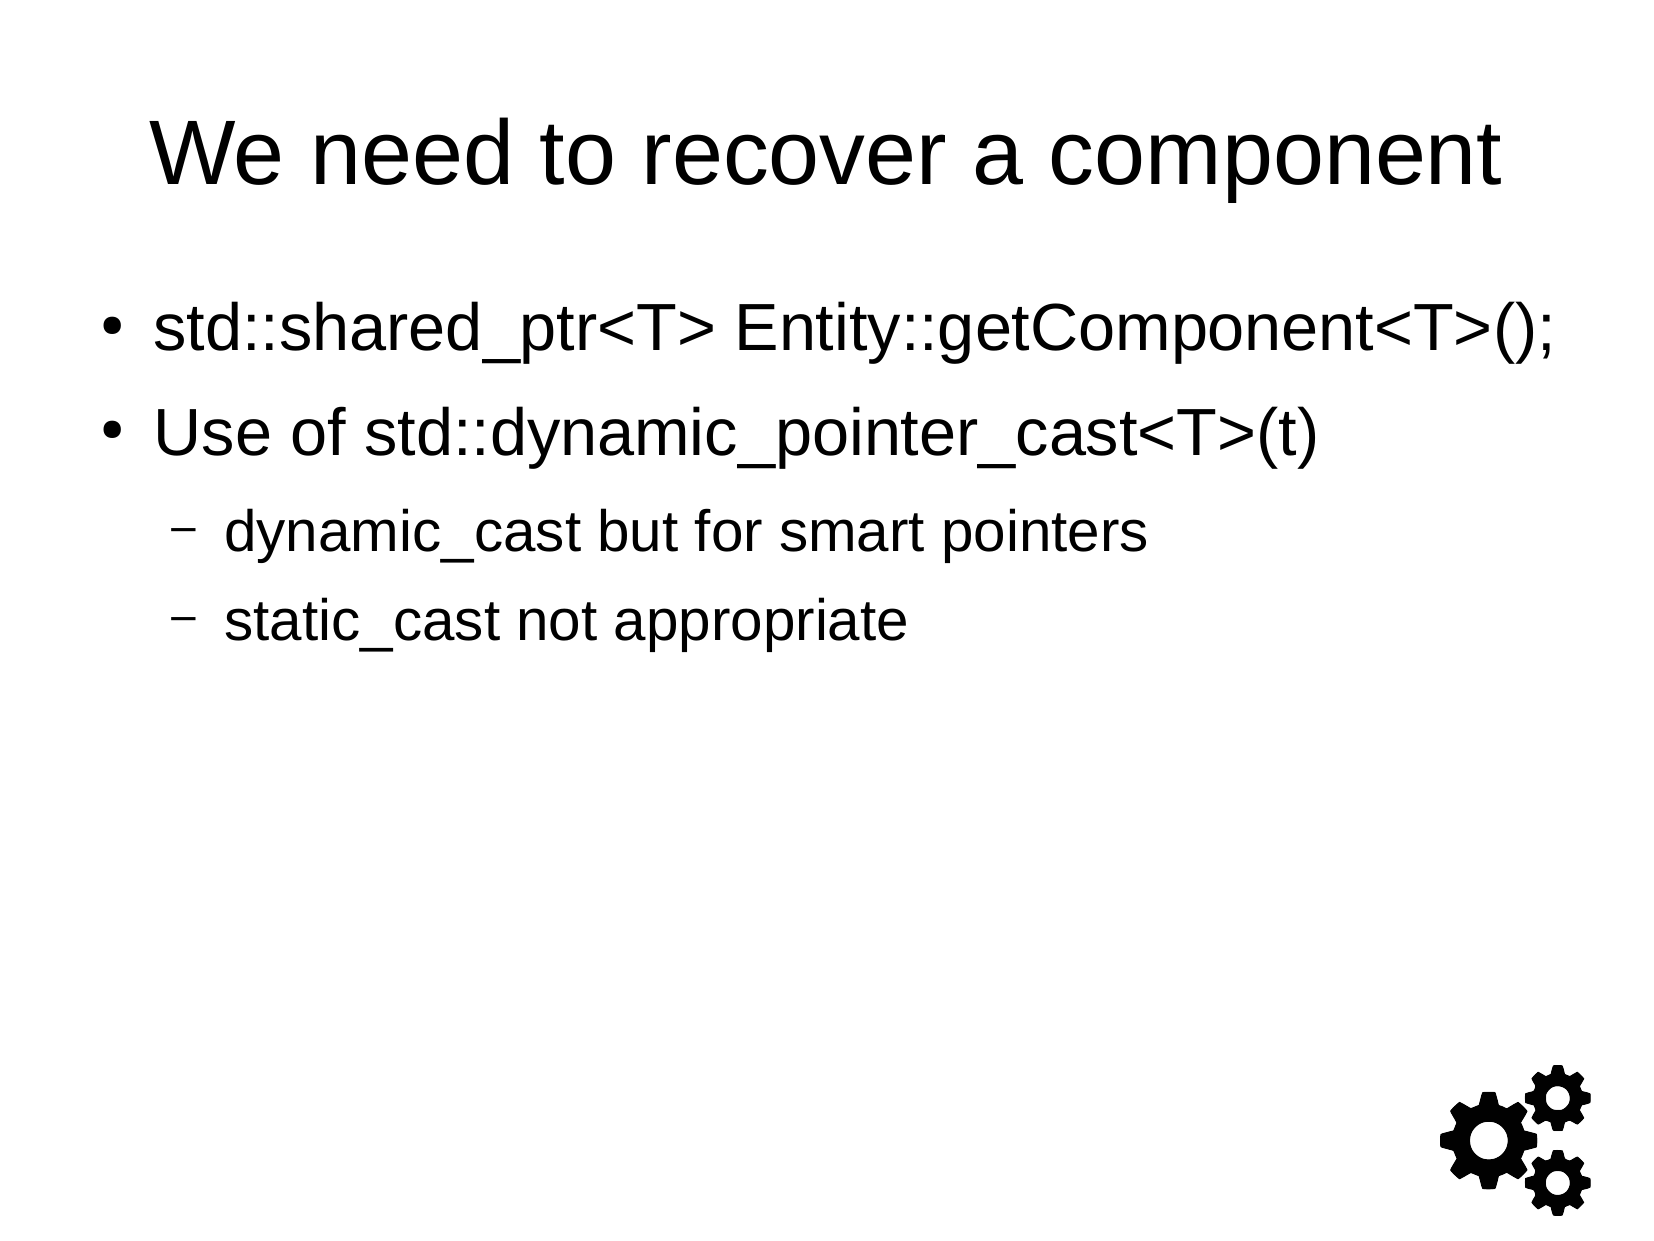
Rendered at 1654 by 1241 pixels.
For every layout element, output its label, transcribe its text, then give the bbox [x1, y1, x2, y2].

picture [1440, 1065, 1591, 1216]
title We need to recover a component [82, 49, 1571, 257]
list std::shared_ptr<T> Entity::getComponent<T>(); Use of std::dynamic_pointer_cast<T>(t) dynamic_cast but for smart pointers static_cast not appropriate [82, 290, 1571, 1010]
